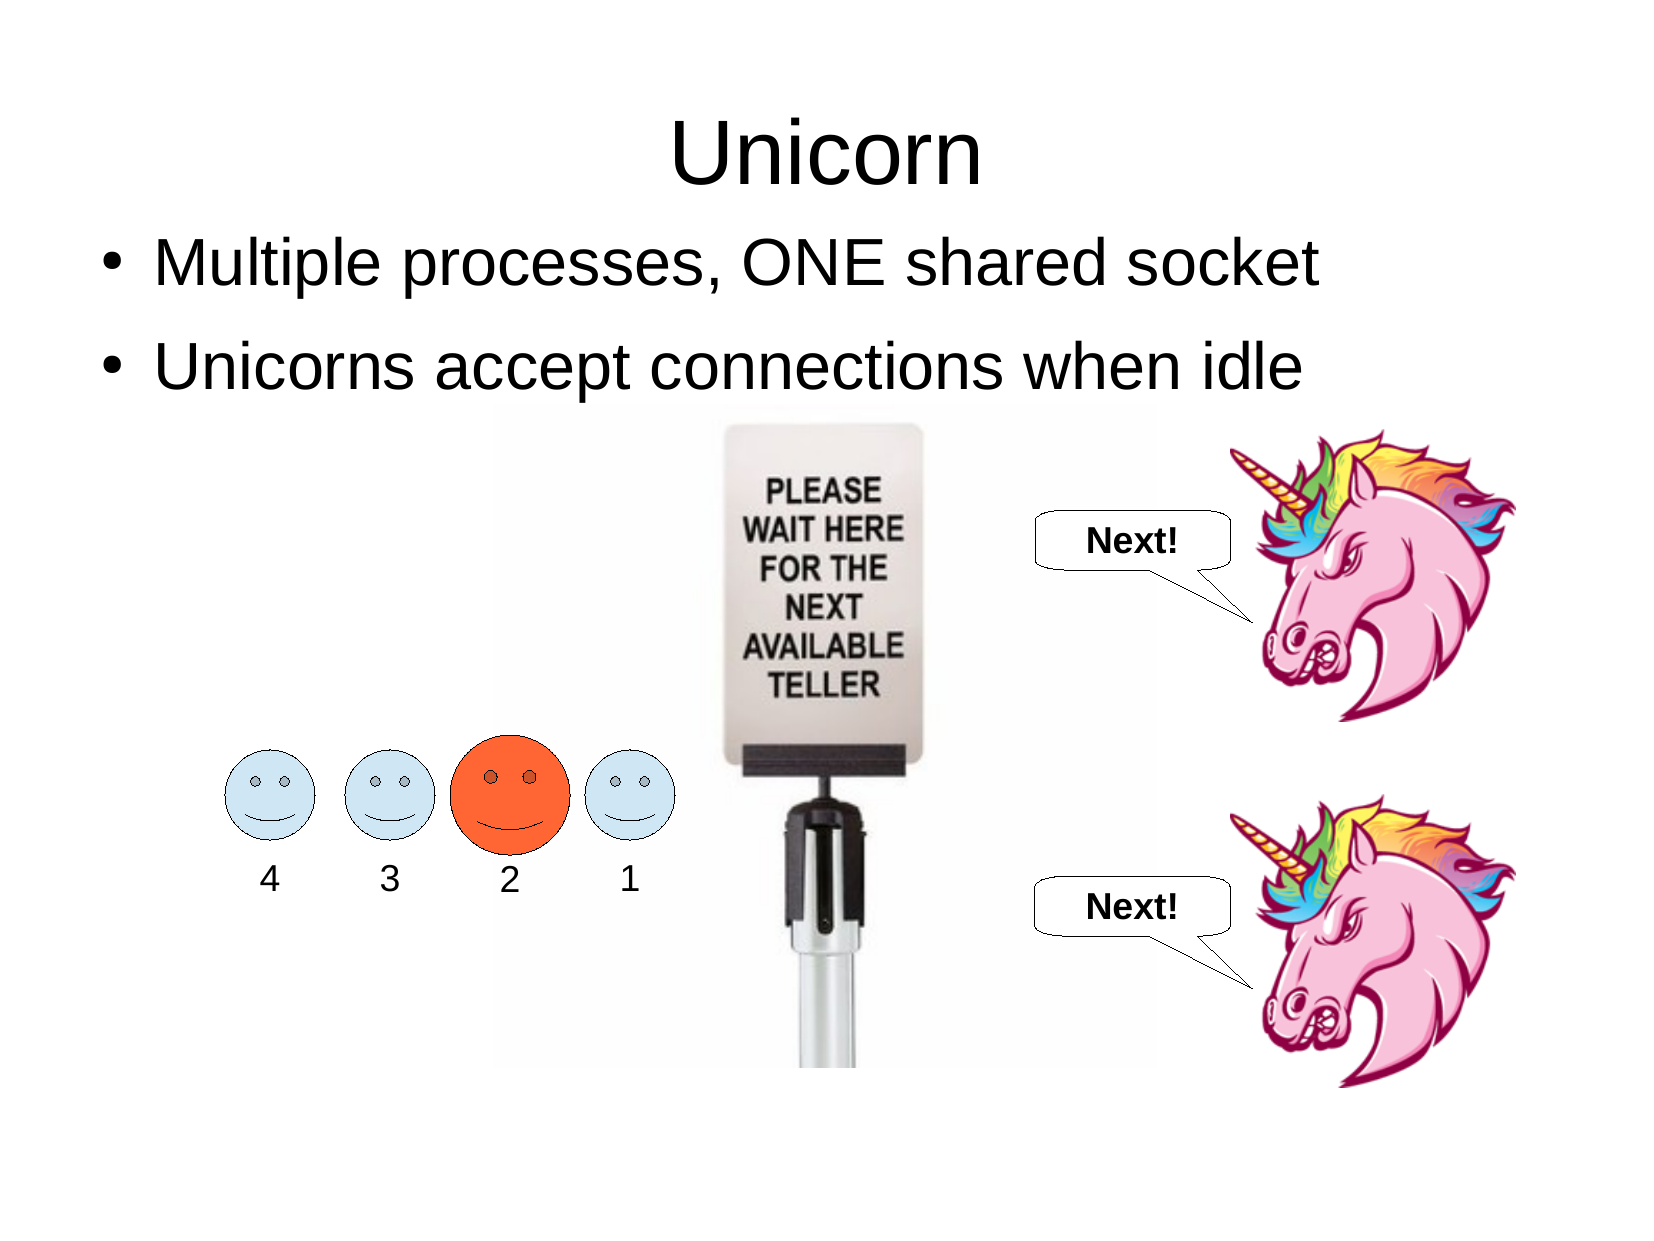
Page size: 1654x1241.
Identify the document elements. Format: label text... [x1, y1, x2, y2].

picture [1230, 794, 1516, 1088]
title Unicorn [82, 49, 1571, 225]
text_box Next! [1034, 876, 1253, 989]
text_box Next! [1035, 510, 1253, 623]
list Multiple processes, ONE shared socket Unicorns accept connections when idle [82, 225, 1571, 1044]
picture [493, 1044, 1157, 1068]
text_box 4 [224, 749, 316, 841]
text_box 1 [584, 749, 676, 841]
picture [1230, 429, 1516, 722]
text_box 3 [344, 749, 436, 841]
text_box 2 [450, 735, 571, 856]
